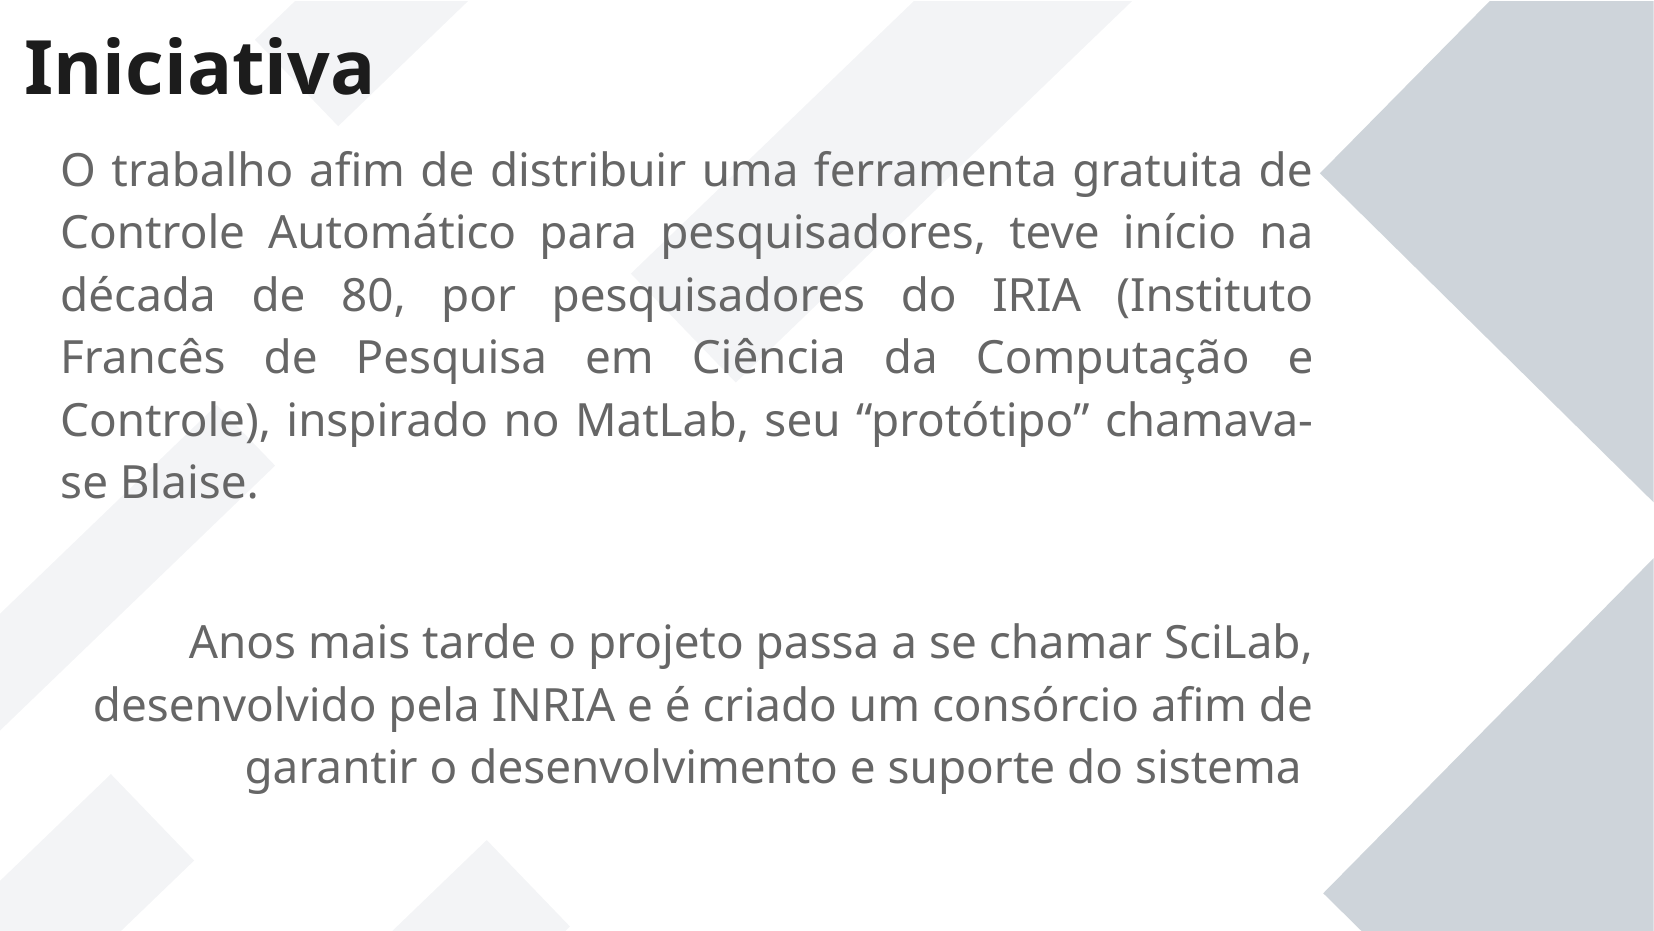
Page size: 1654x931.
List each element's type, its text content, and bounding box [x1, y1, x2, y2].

text_box Iniciativa [9, 6, 595, 124]
text_box O trabalho afim de distribuir uma ferramenta gratuita de Controle Automático para pesquisadores, teve início na década de 80, por pesquisadores do IRIA (Instituto Francês de Pesquisa em Ciência da Computação e Controle), inspirado no MatLab, seu “protótipo” chamava-se Blaise. [45, 129, 1329, 532]
text_box Anos mais tarde o projeto passa a se chamar SciLab, desenvolvido pela INRIA e é criado um consórcio afim de garantir o desenvolvimento e suporte do sistema [60, 602, 1329, 930]
